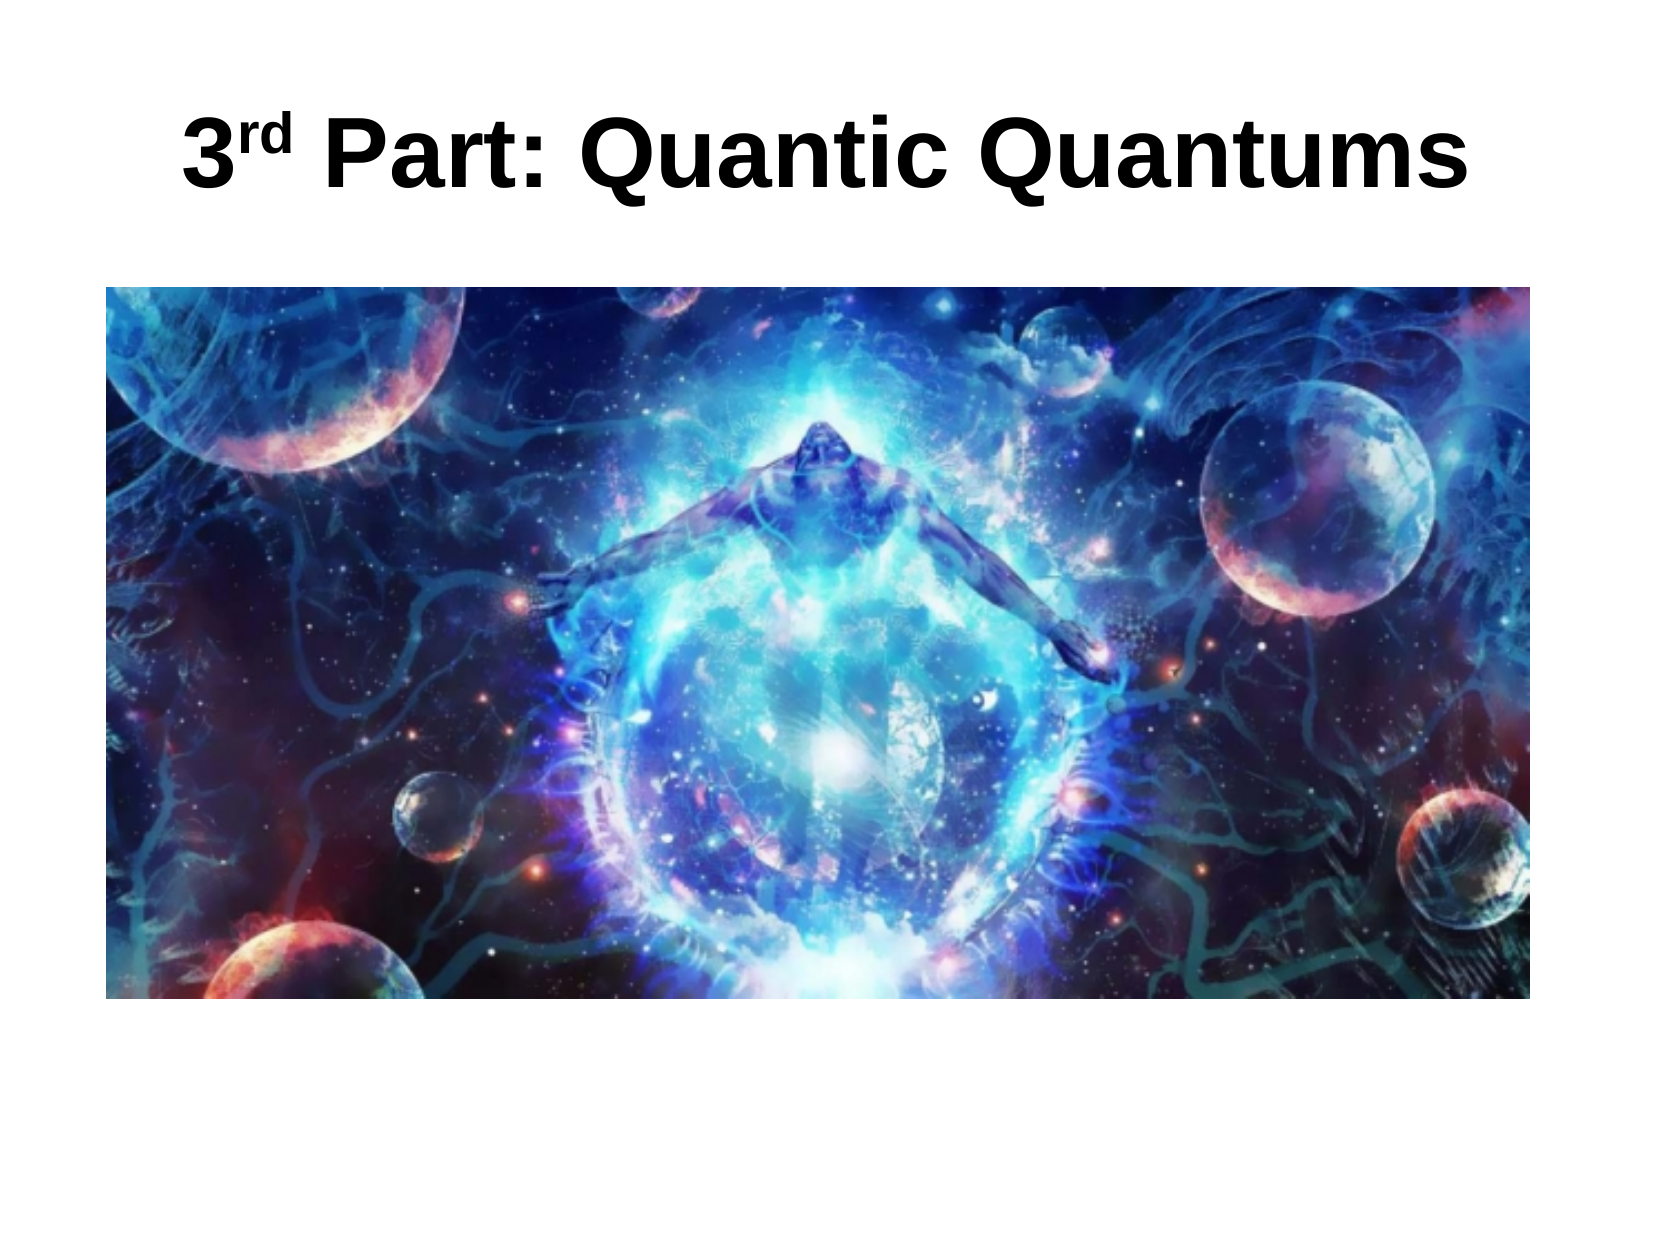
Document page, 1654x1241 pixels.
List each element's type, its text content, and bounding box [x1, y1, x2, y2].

title 3rd Part: Quantic Quantums [82, 49, 1571, 257]
picture [106, 287, 1530, 999]
subtitle . [82, 290, 1571, 1010]
